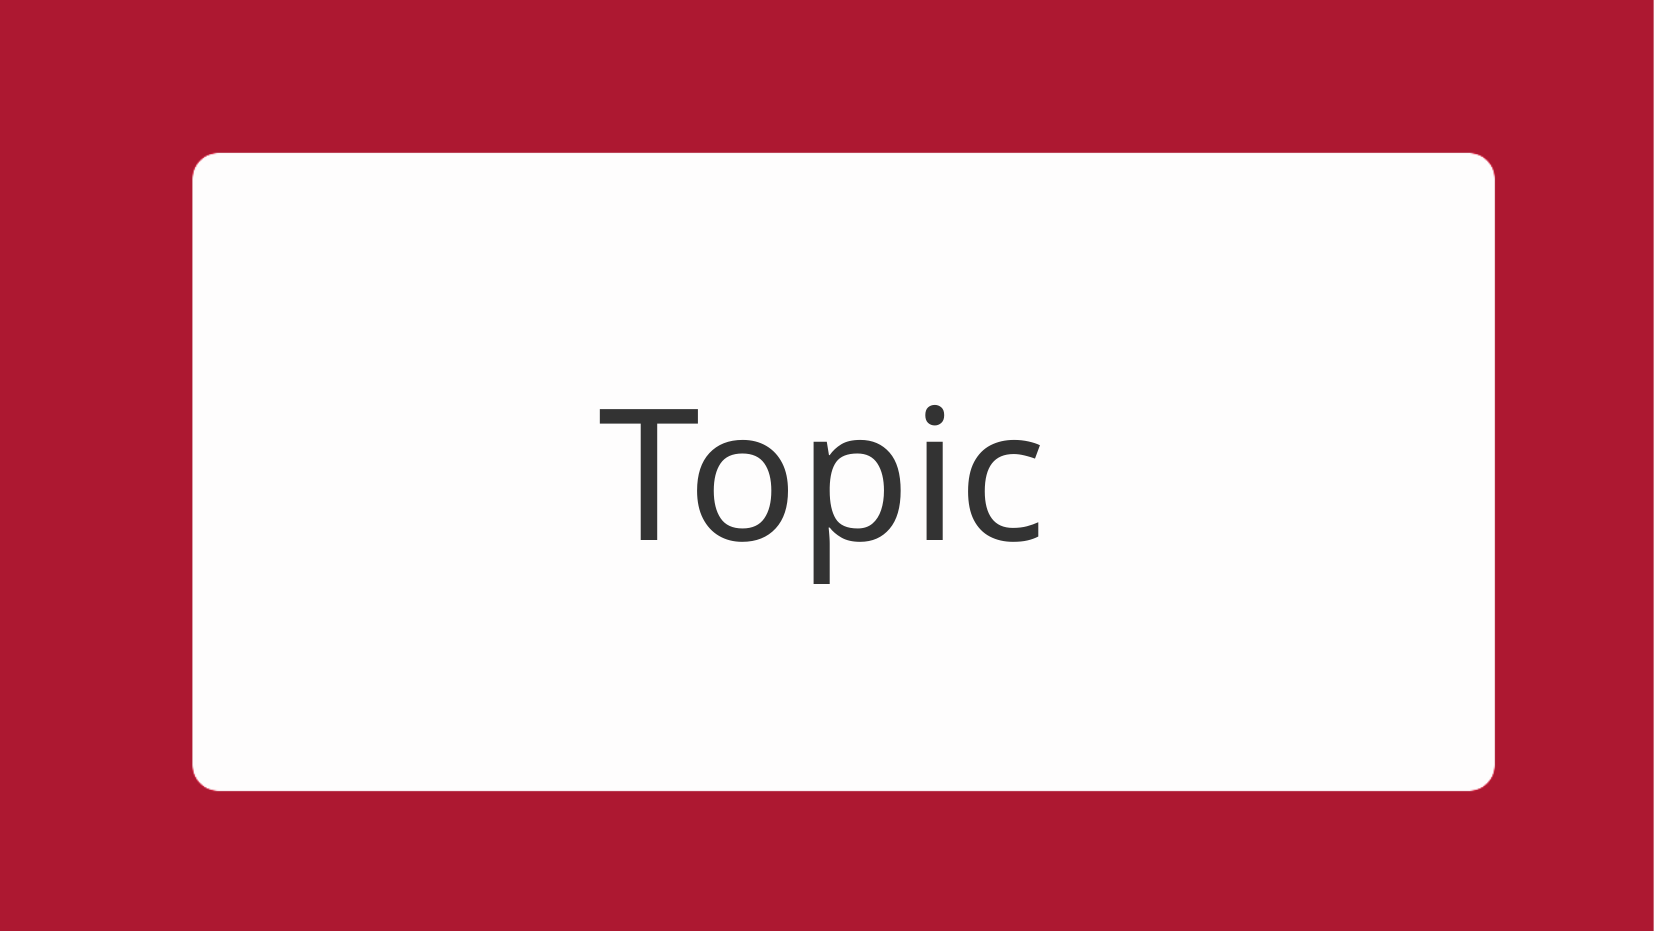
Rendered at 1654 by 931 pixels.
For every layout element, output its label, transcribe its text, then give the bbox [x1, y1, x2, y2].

picture [0, 0, 1654, 931]
title Topic [64, 60, 1582, 879]
